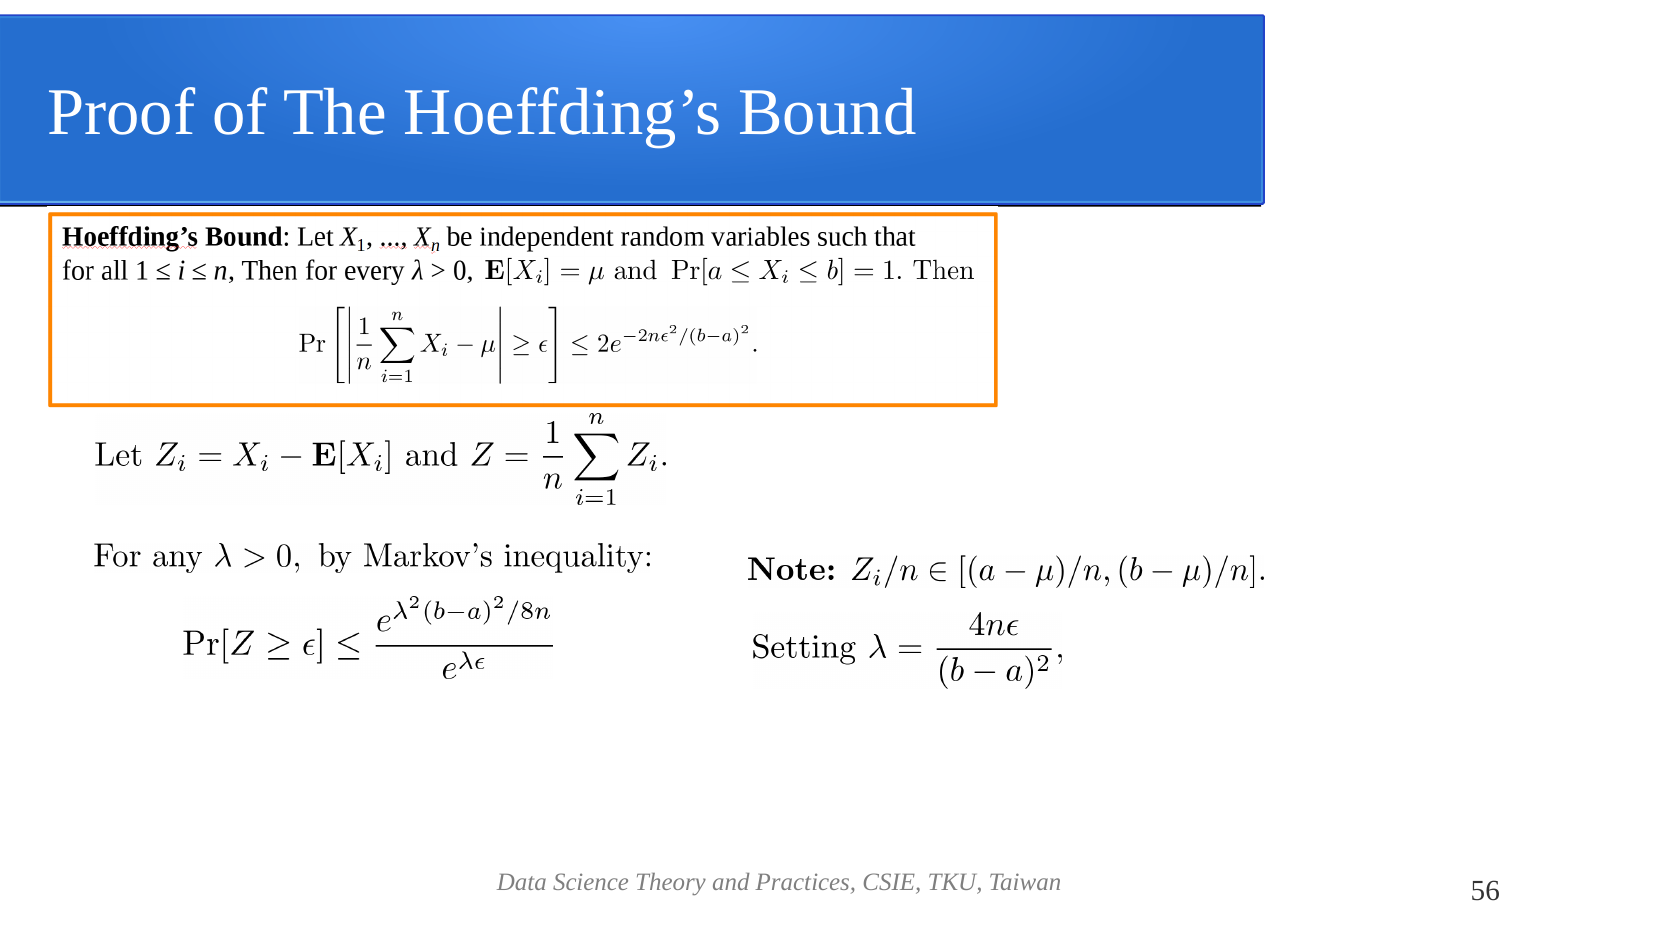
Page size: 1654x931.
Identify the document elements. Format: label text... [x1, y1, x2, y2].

title Proof of The Hoeffding’s Bound [47, 35, 1199, 189]
picture [748, 555, 1264, 588]
picture [753, 612, 1062, 690]
picture [47, 206, 998, 408]
picture [95, 413, 666, 505]
picture [94, 543, 650, 573]
picture [183, 596, 553, 679]
